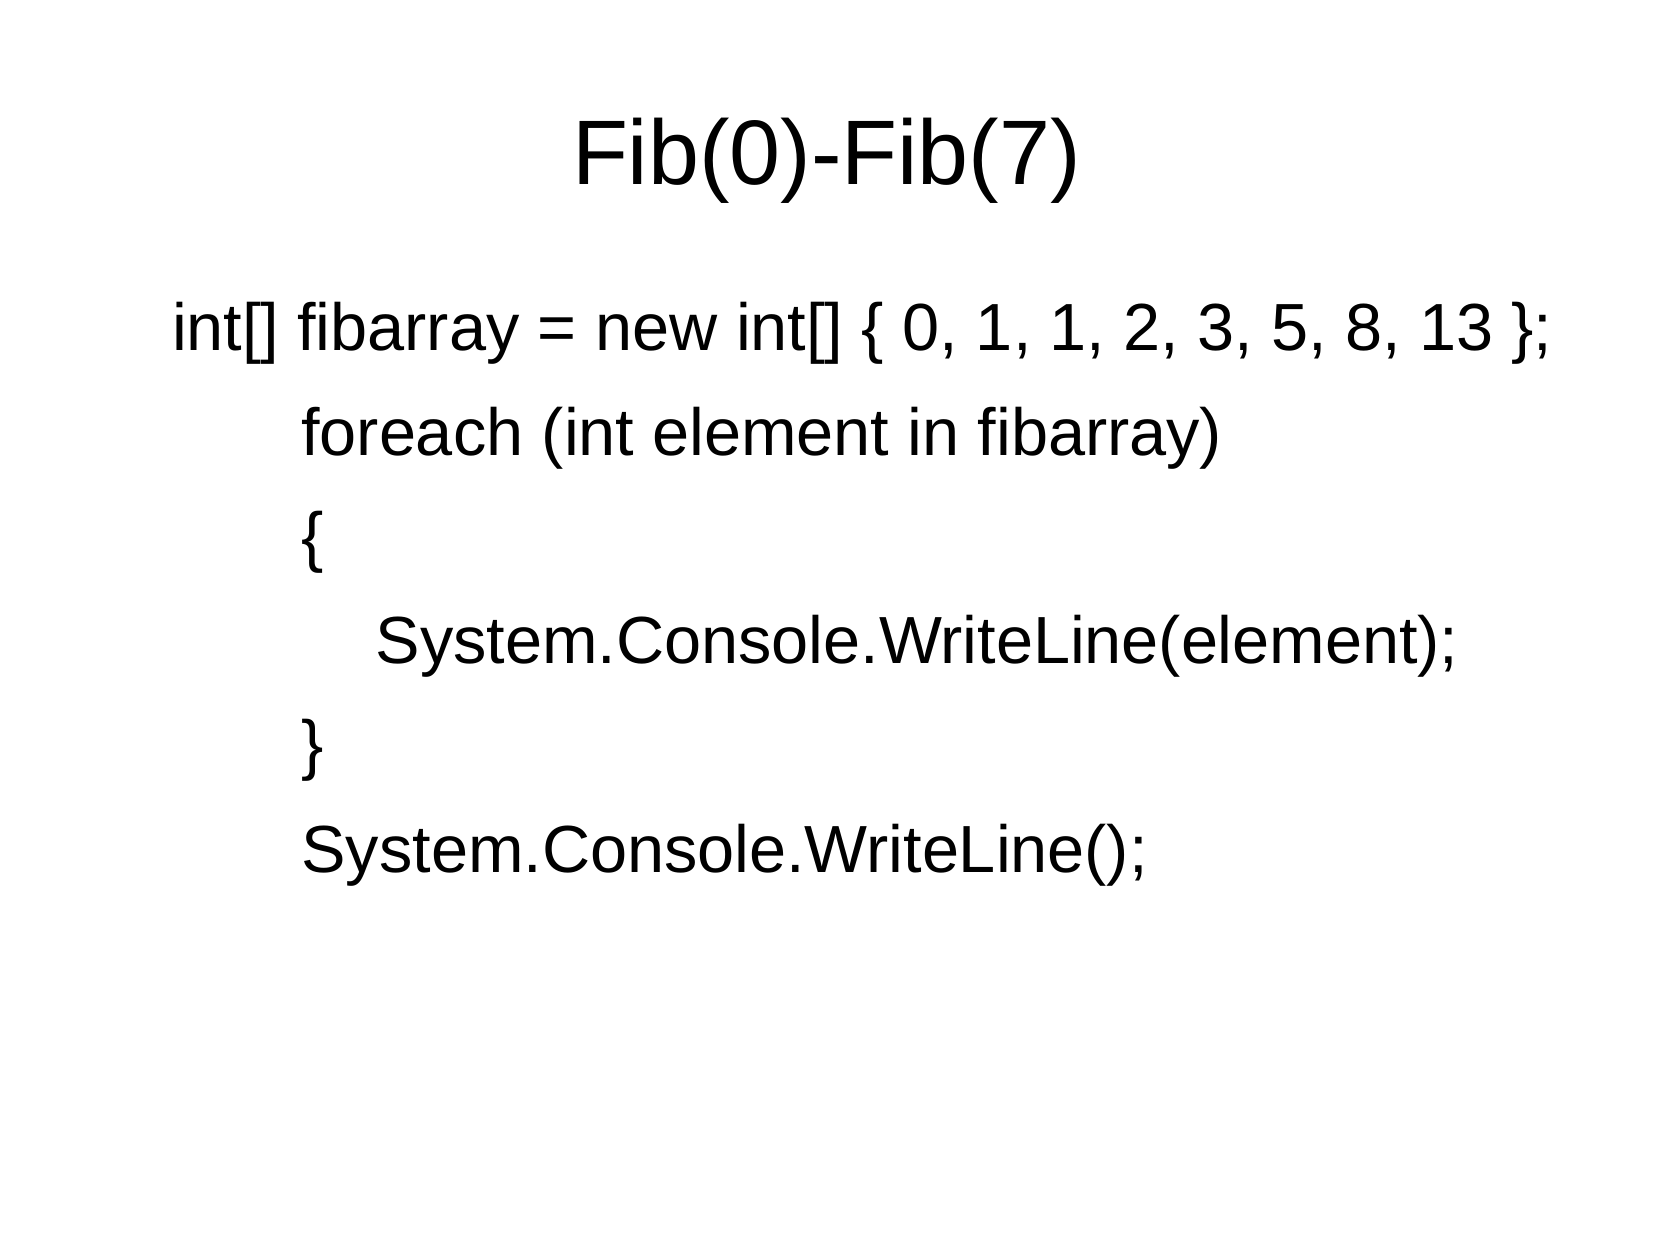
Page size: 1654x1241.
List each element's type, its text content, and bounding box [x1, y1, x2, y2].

list int[] fibarray = new int[] { 0, 1, 1, 2, 3, 5, 8, 13 }; foreach (int element in fibarray) { System.Console.WriteLine(element); } System.Console.WriteLine(); [82, 290, 1571, 1010]
title Fib(0)-Fib(7) [82, 49, 1571, 257]
